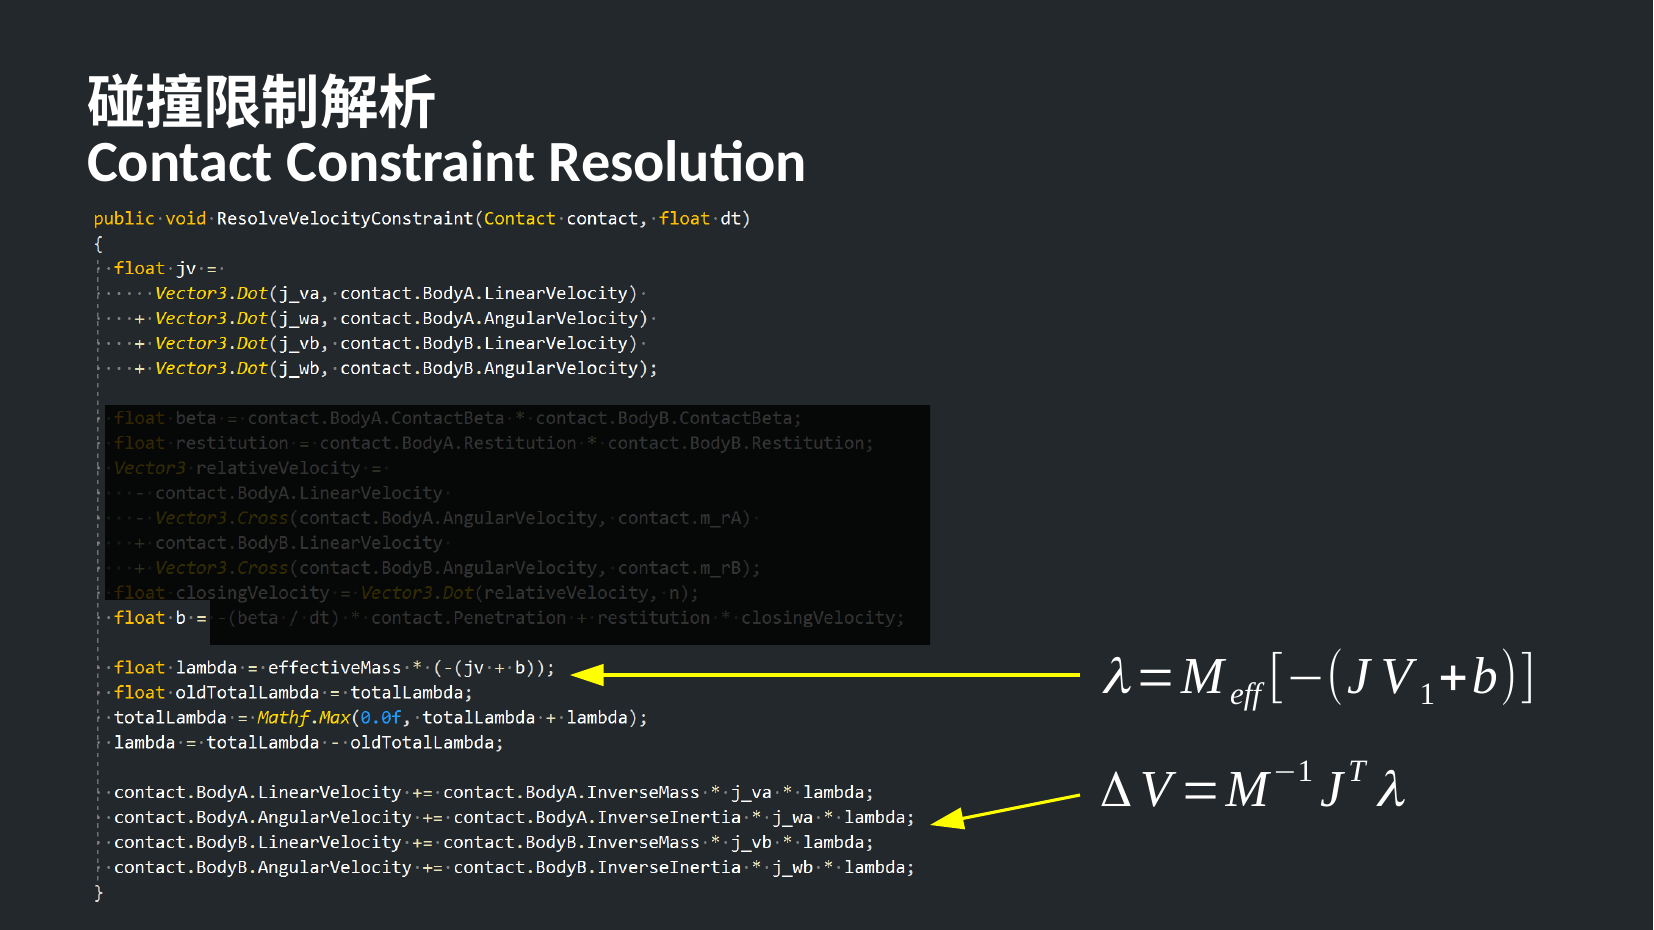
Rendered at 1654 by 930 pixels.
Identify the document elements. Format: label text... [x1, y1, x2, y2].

chart [1093, 645, 1541, 712]
text_box 碰撞限制解析 Contact Constraint Resolution [72, 72, 916, 210]
picture [90, 205, 931, 911]
text_box [105, 405, 931, 646]
chart [1093, 753, 1415, 819]
